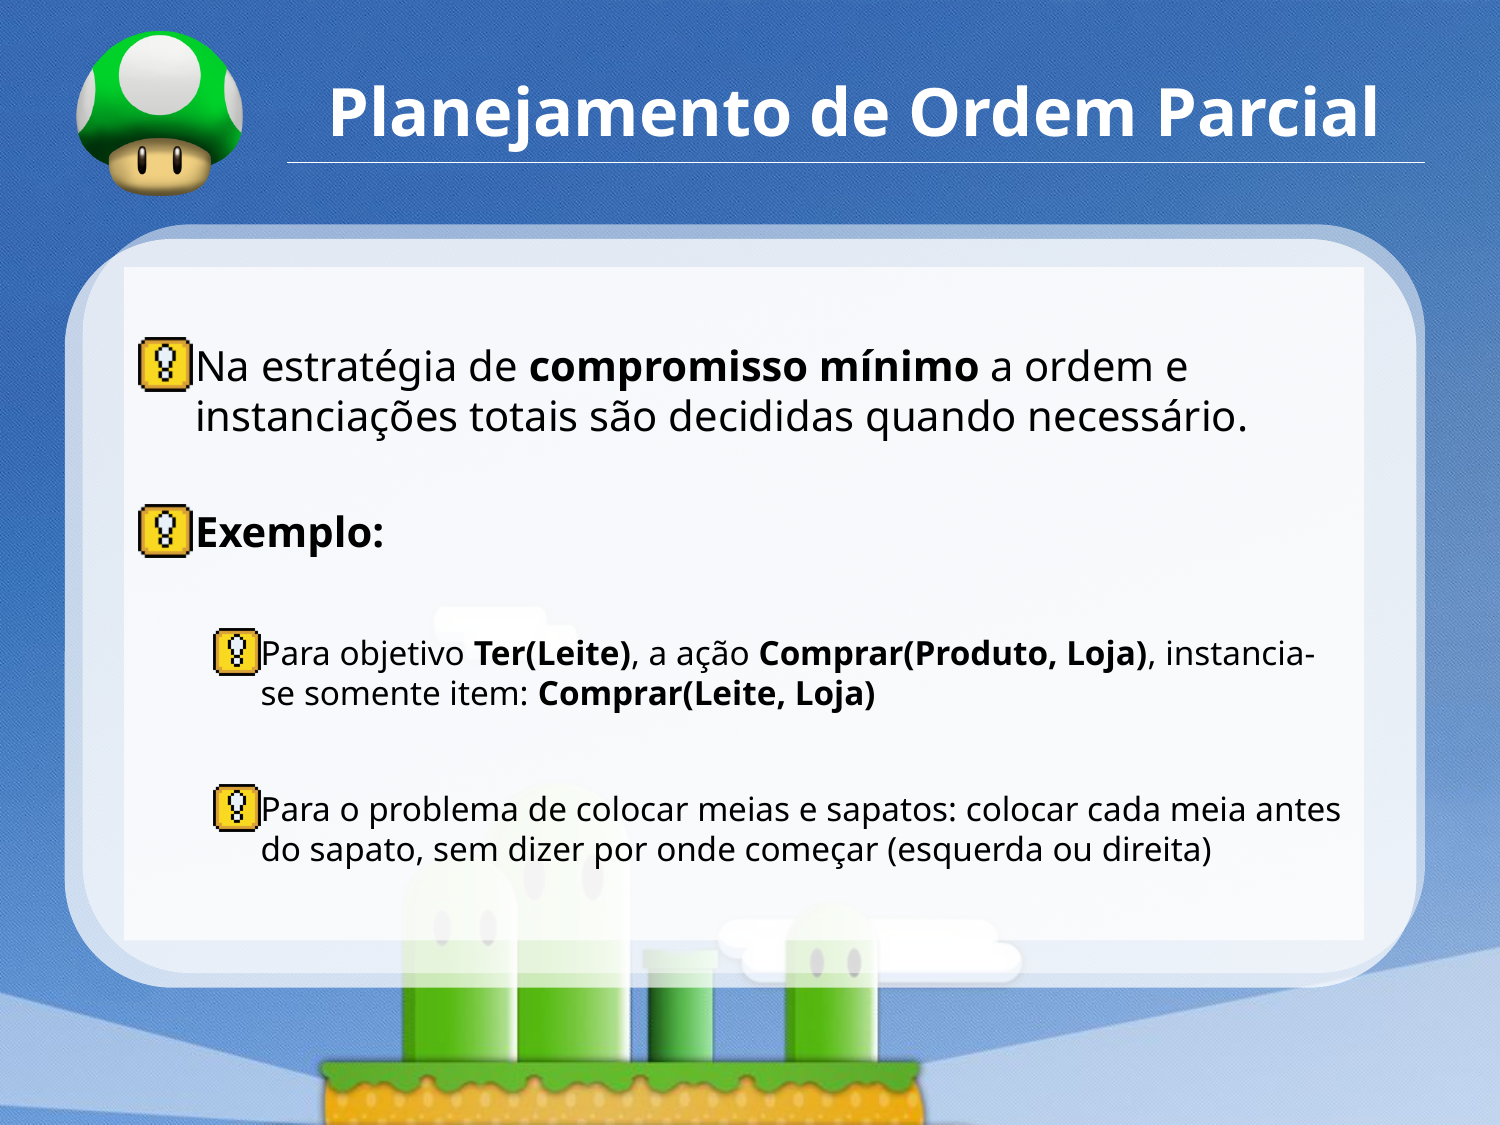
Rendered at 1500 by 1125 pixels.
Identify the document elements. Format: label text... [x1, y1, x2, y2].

picture [0, 0, 1500, 1125]
title Planejamento de Ordem Parcial [312, 37, 1425, 183]
list Na estratégia de compromisso mínimo a ordem e instanciações totais são decididas quando necessário. Exemplo: Para objetivo Ter(Leite), a ação Comprar(Produto, Loja), instancia-se somente item: Comprar(Leite, Loja) Para o problema de colocar meias e sapatos: colocar cada meia antes do sapato, sem dizer por onde começar (esquerda ou direita) [123, 267, 1365, 941]
